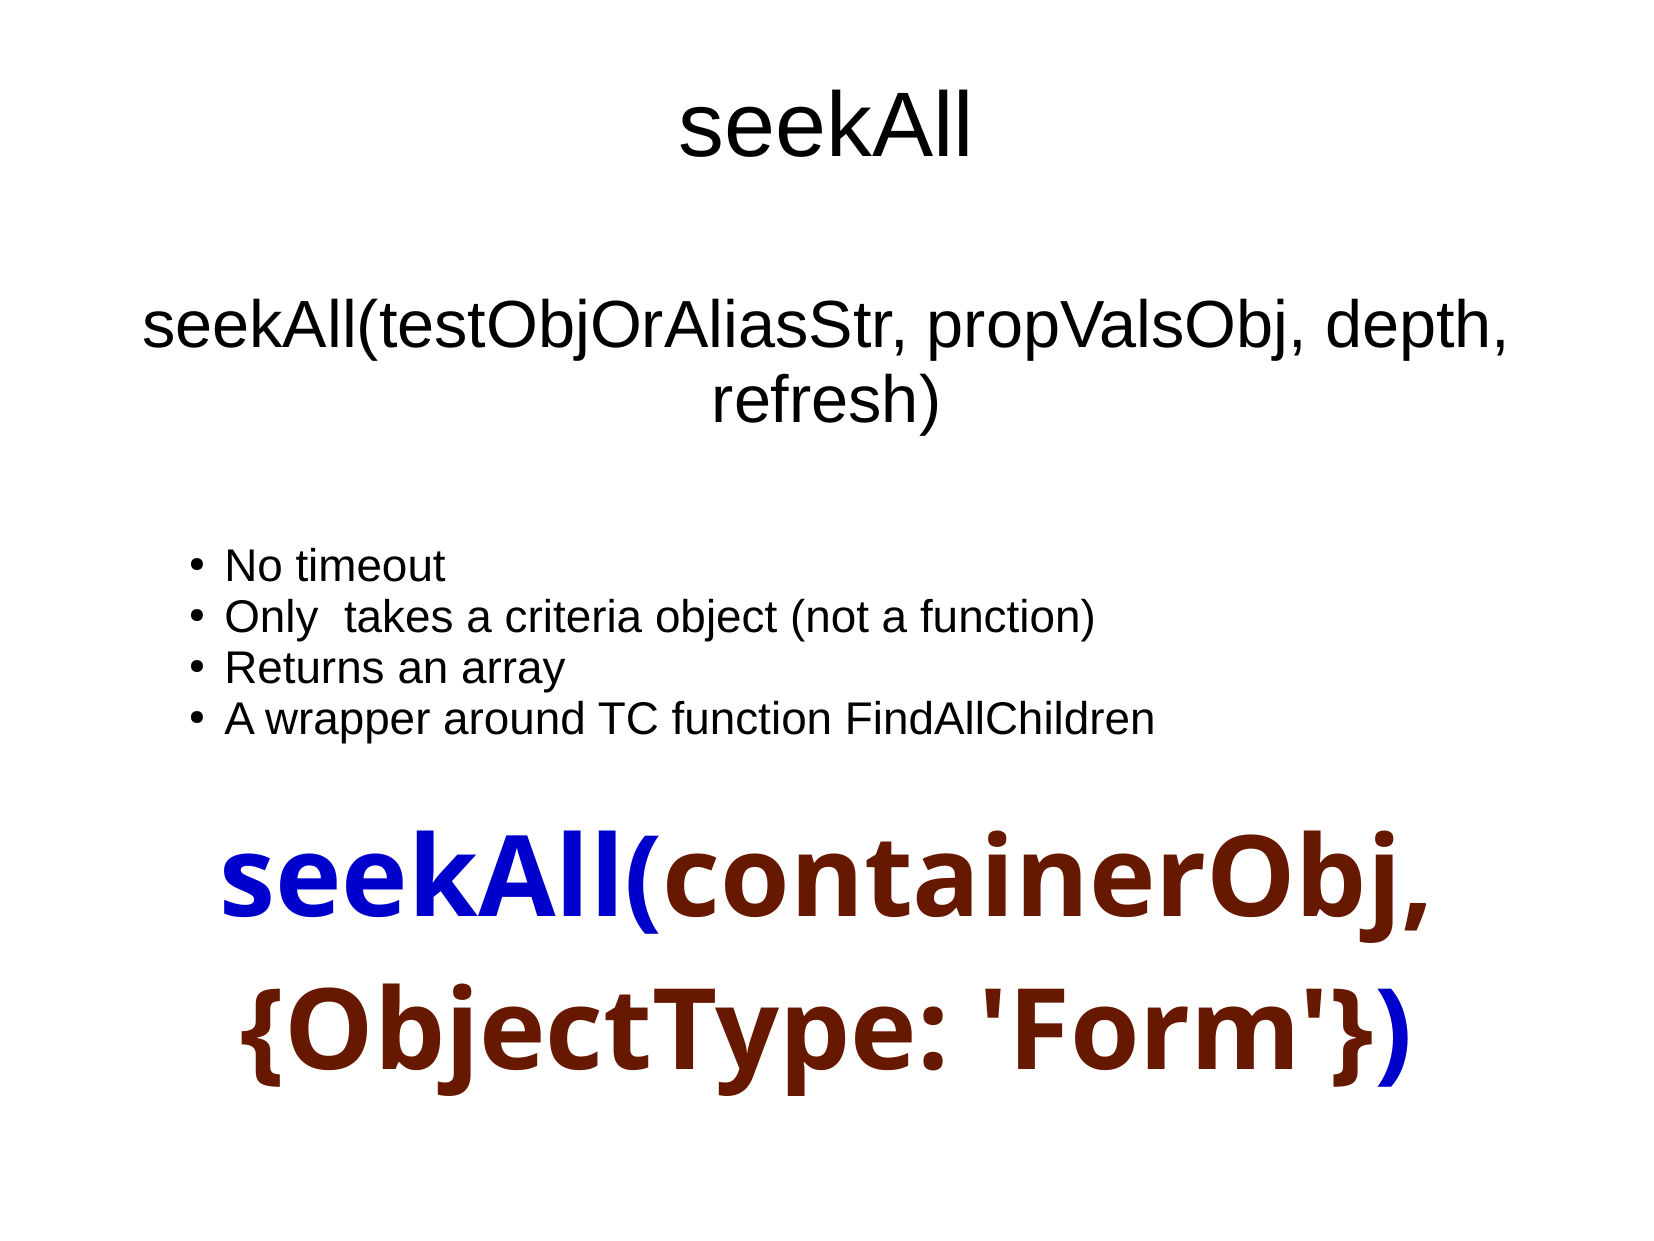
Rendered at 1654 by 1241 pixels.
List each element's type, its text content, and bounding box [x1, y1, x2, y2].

title seekAll [82, 49, 1571, 201]
subtitle seekAll(testObjOrAliasStr, propValsObj, depth, refresh) No timeout Only takes a criteria object (not a function) Returns an array A wrapper around TC function FindAllChildren seekAll(containerObj, {ObjectType: 'Form'}) [82, 236, 1571, 1112]
